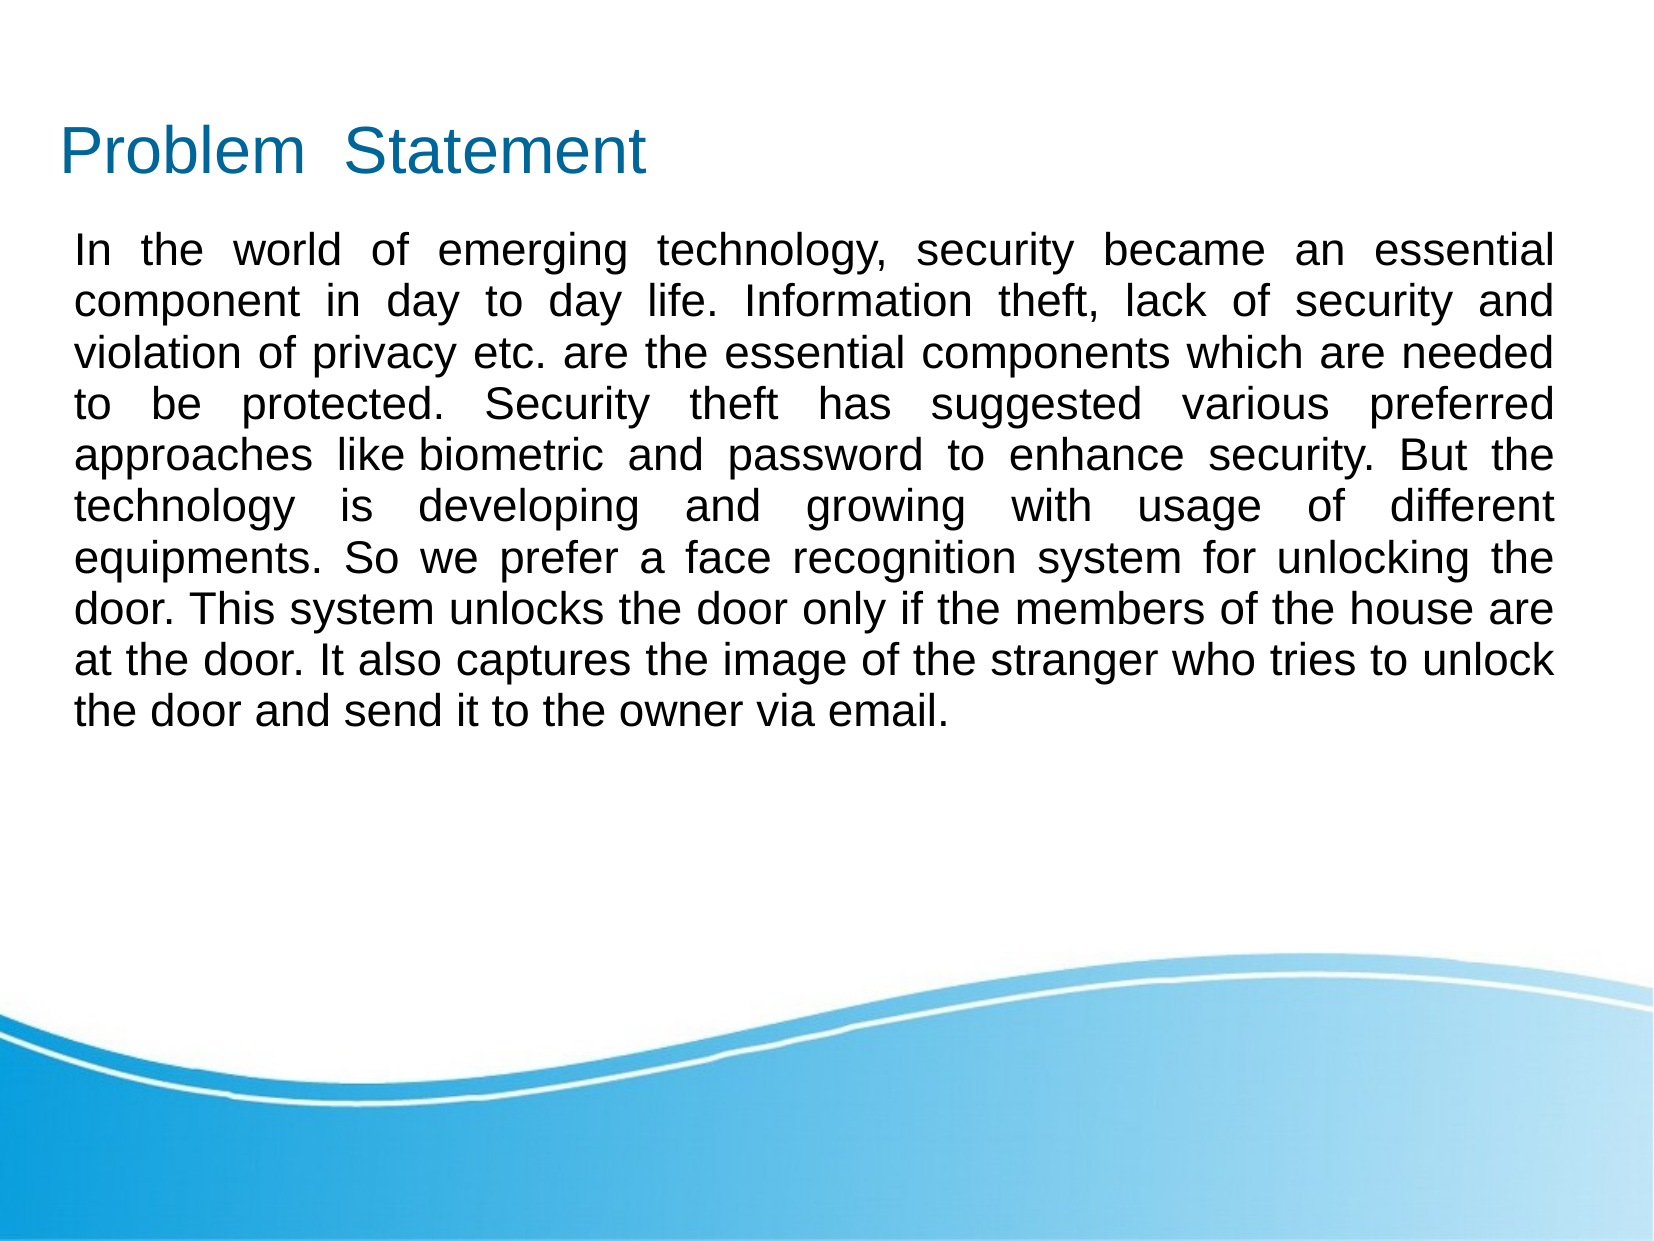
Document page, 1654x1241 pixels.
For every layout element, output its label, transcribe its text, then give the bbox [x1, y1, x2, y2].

text_box In the world of emerging technology, security became an essential component in day to day life. Information theft, lack of security and violation of privacy etc. are the essential components which are needed to be protected. Security theft has suggested various preferred approaches like biometric and password to enhance security. But the technology is developing and growing with usage of different equipments. So we prefer a face recognition system for unlocking the door. This system unlocks the door only if the members of the house are at the door. It also captures the image of the stranger who tries to unlock the door and send it to the owner via email. [59, 216, 1571, 745]
picture [0, 952, 1654, 1241]
title Problem Statement [59, 47, 1548, 216]
